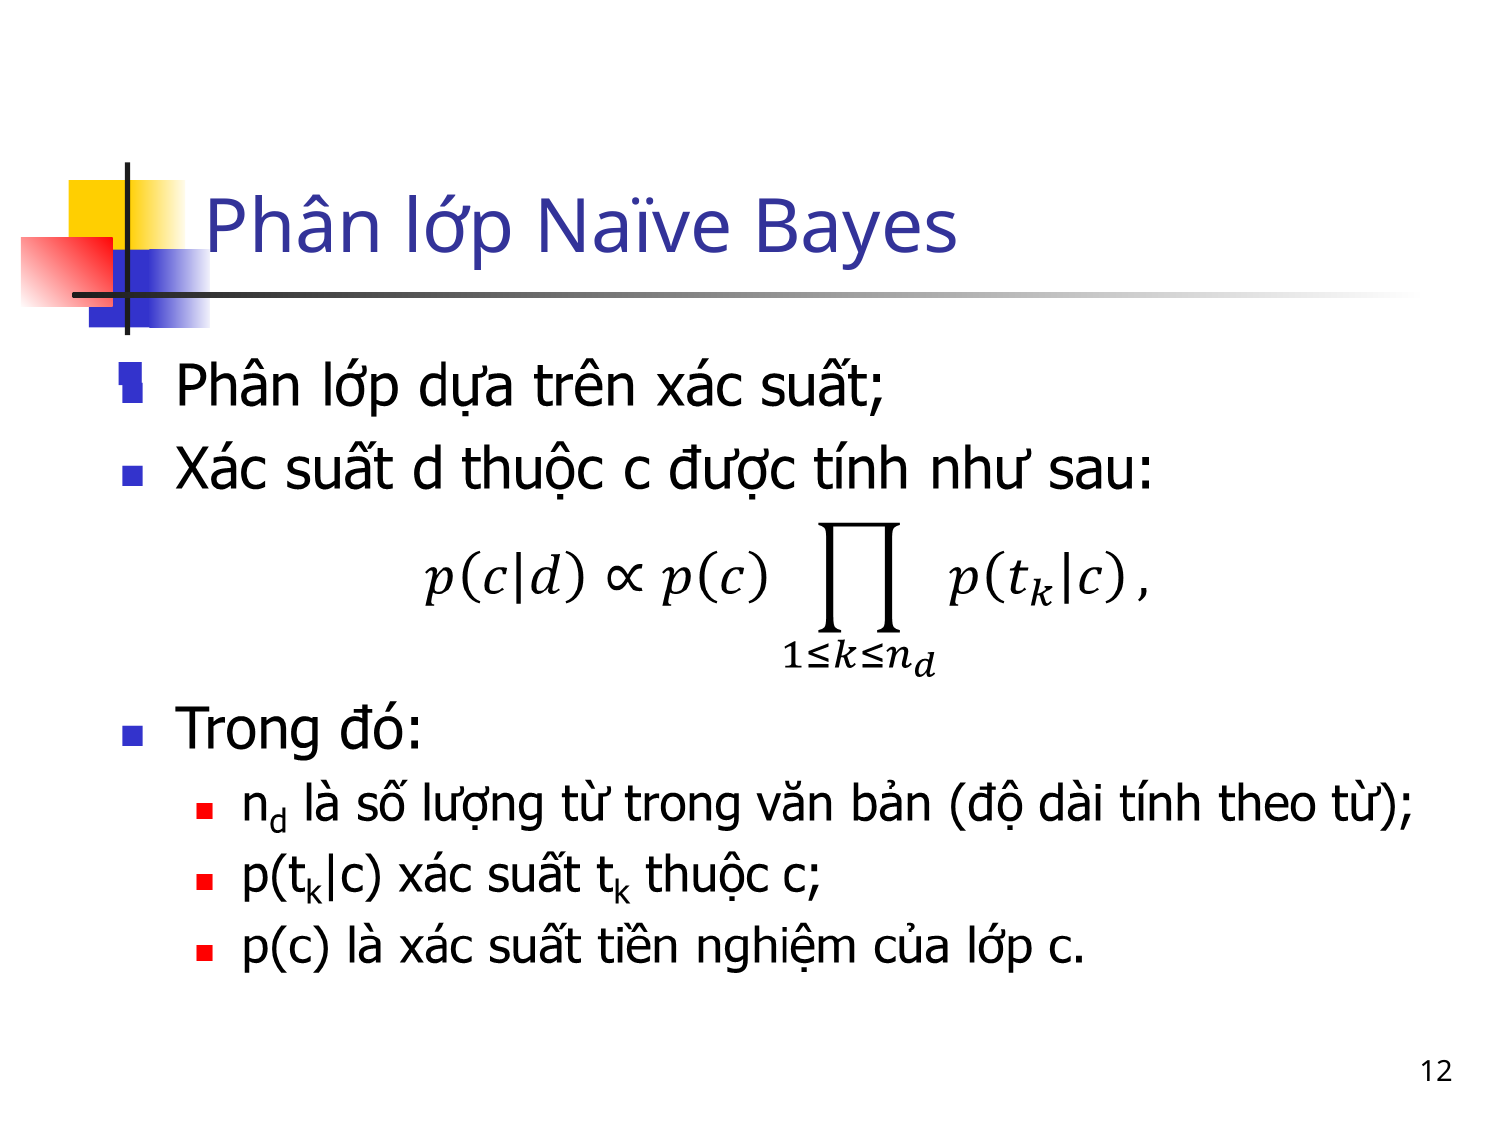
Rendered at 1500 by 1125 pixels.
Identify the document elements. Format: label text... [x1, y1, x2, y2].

list [100, 331, 1469, 1025]
slide_number <number> [1155, 1024, 1468, 1100]
title Phân lớp Naïve Bayes [188, 35, 1468, 275]
